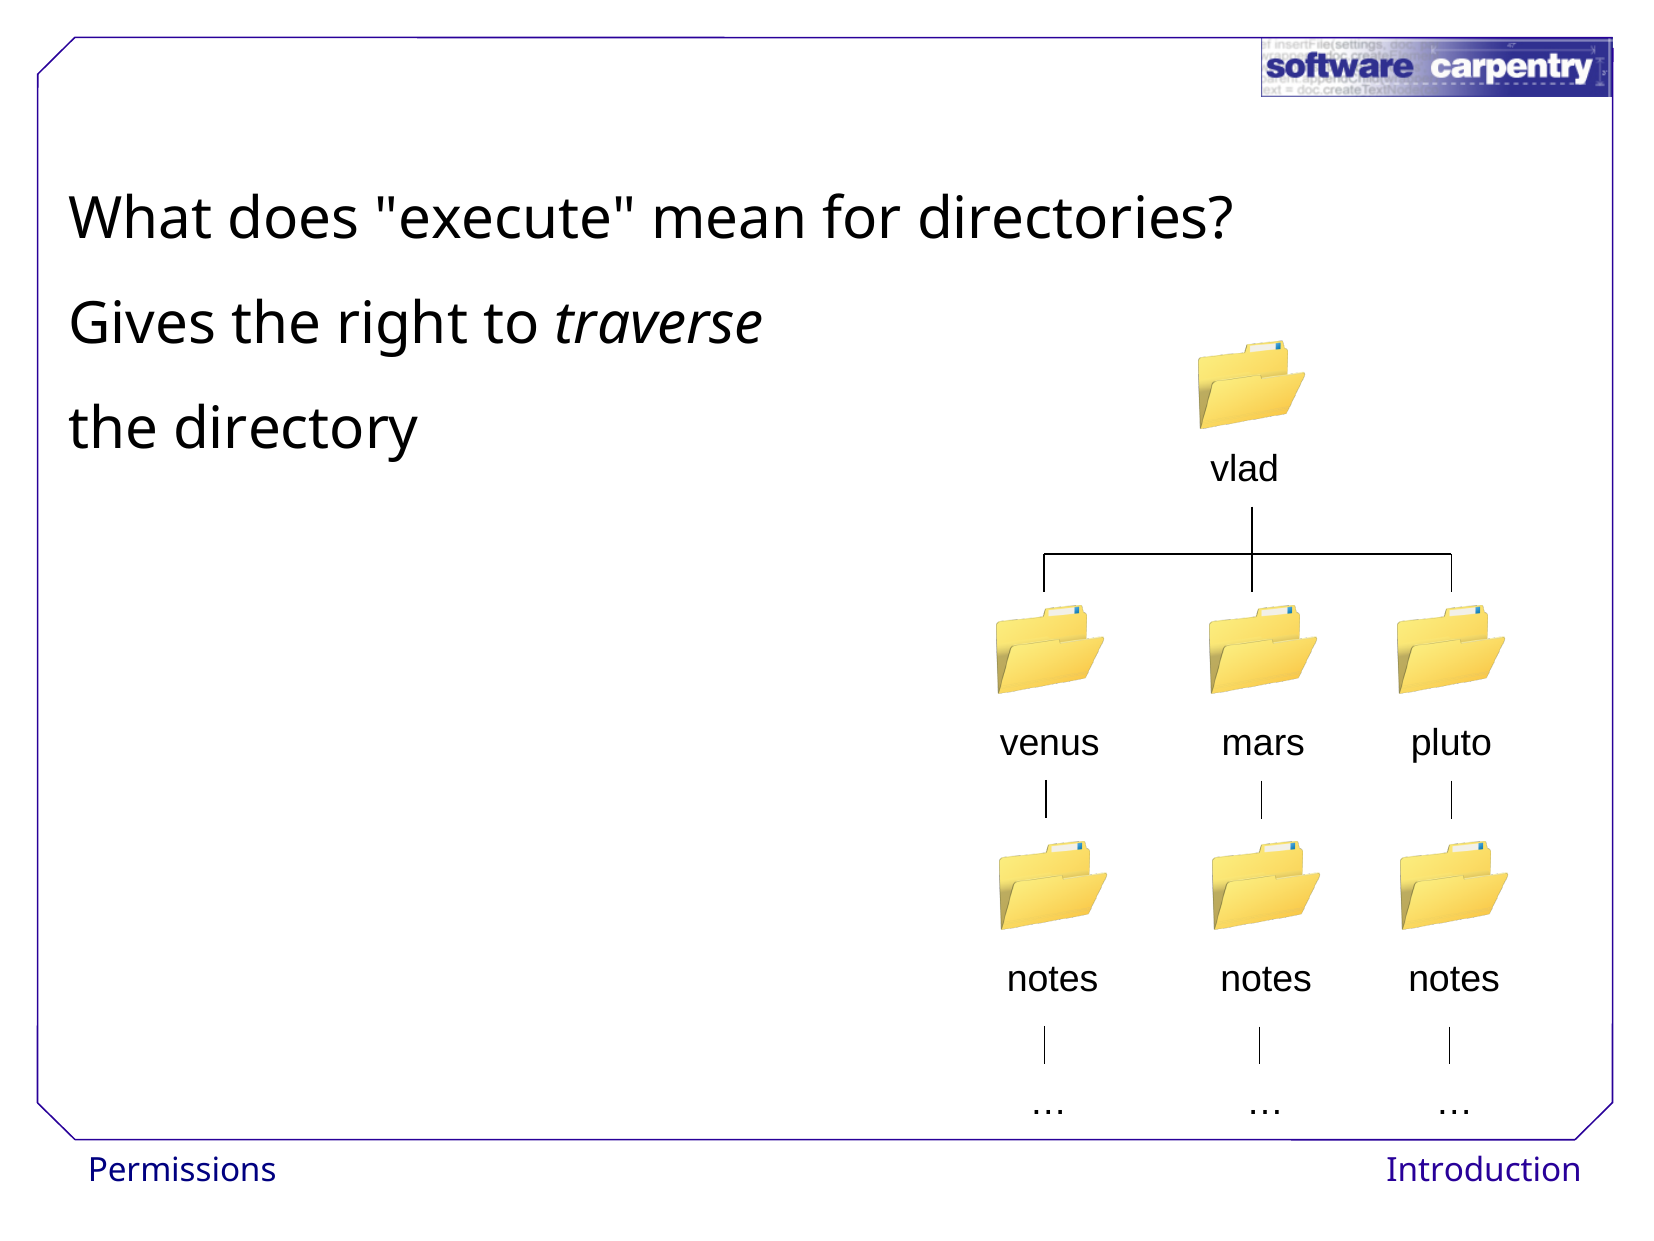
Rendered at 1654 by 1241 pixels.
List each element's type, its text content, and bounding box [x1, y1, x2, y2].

text_box venus [984, 714, 1115, 773]
picture [1396, 827, 1512, 943]
picture [992, 591, 1108, 707]
text_box … [1014, 1073, 1083, 1131]
picture [1261, 39, 1613, 97]
text_box mars [1206, 714, 1320, 773]
picture [1205, 591, 1321, 707]
picture [1208, 827, 1324, 943]
picture [1393, 591, 1509, 707]
picture [995, 827, 1111, 943]
text_box pluto [1395, 714, 1507, 773]
text_box notes [991, 950, 1114, 1008]
text_box vlad [1195, 442, 1294, 498]
text_box … [1420, 1073, 1489, 1131]
text_box notes [1205, 950, 1327, 1008]
text_box notes [1393, 950, 1515, 1008]
picture [1194, 327, 1309, 442]
text_box … [1231, 1073, 1299, 1131]
text_box What does "execute" mean for directories? Gives the right to traverse the directory [53, 138, 1399, 469]
